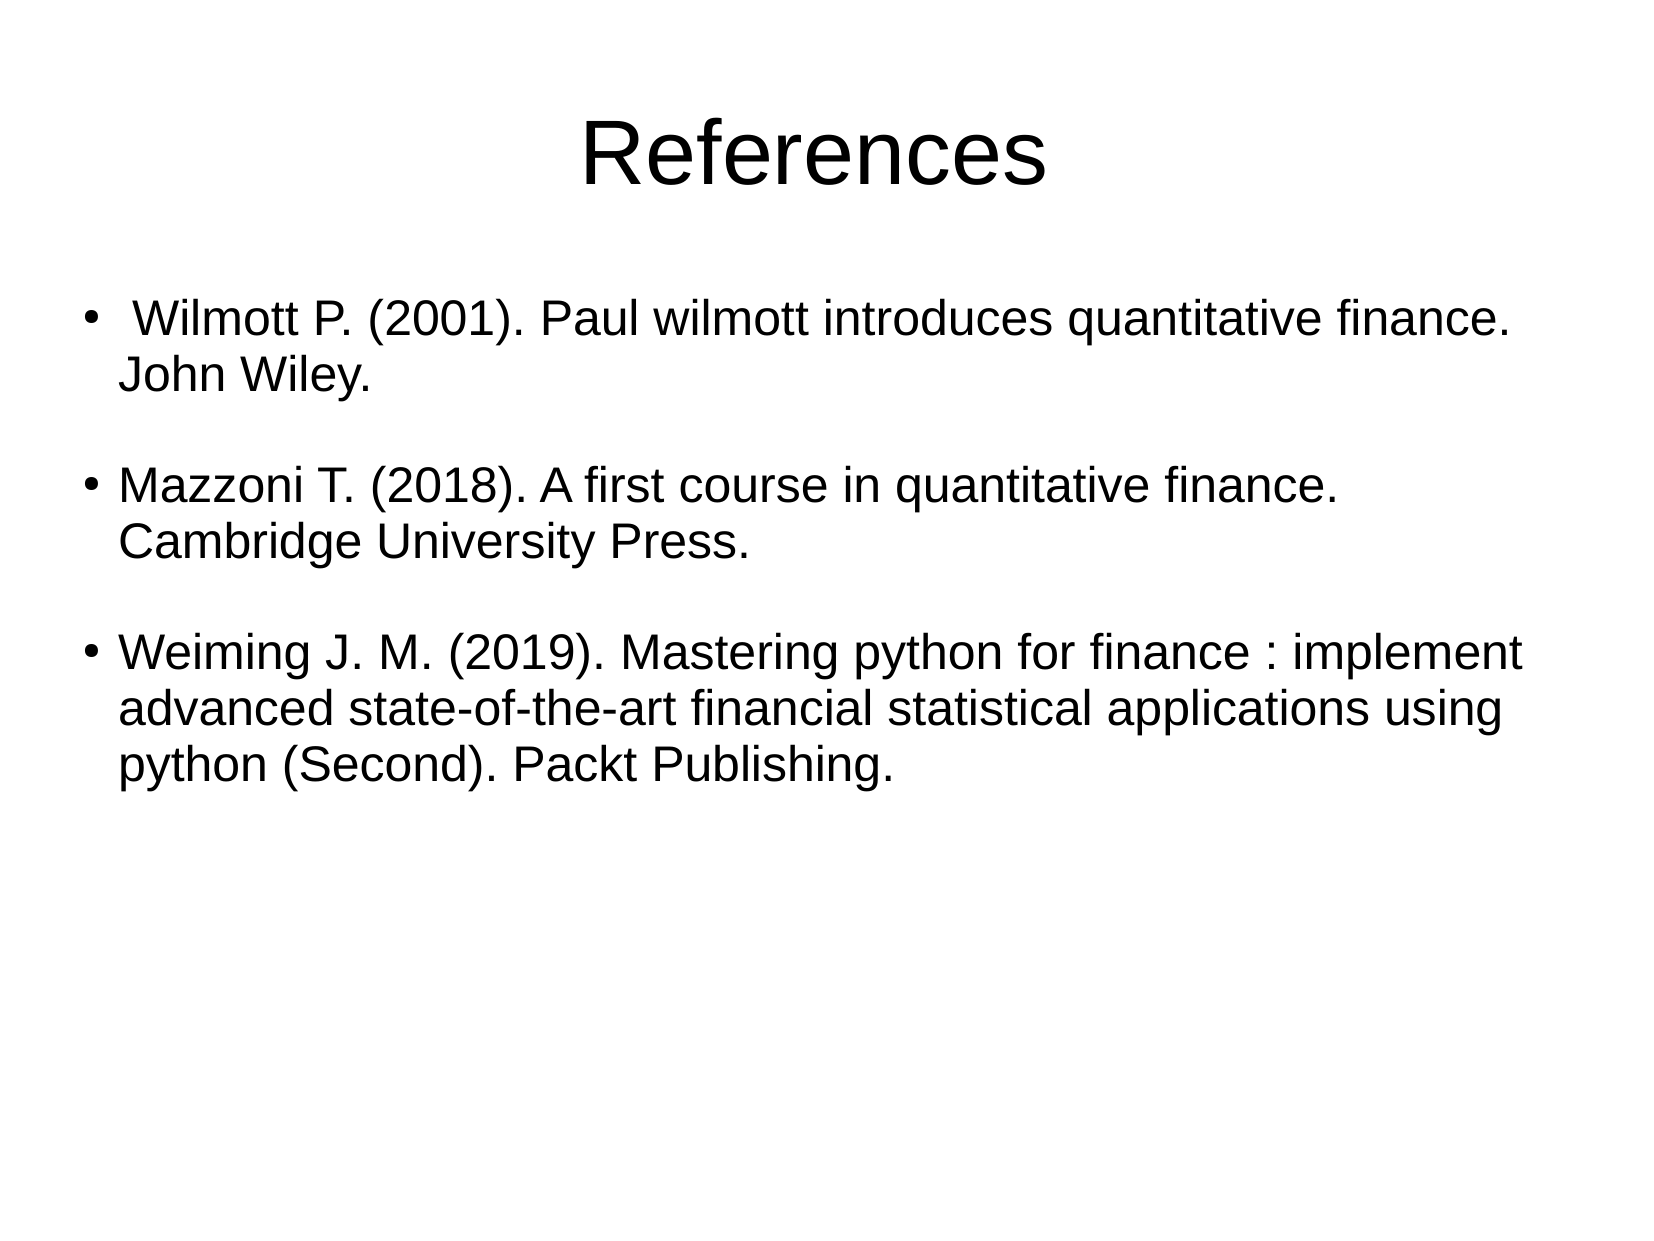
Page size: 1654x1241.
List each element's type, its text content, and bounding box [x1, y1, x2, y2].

subtitle Wilmott P. (2001). Paul wilmott introduces quantitative finance. John Wiley. Mazzoni T. (2018). A first course in quantitative finance. Cambridge University Press. Weiming J. M. (2019). Mastering python for finance : implement advanced state-of-the-art financial statistical applications using python (Second). Packt Publishing. [82, 290, 1571, 1127]
title References [82, 49, 1571, 257]
